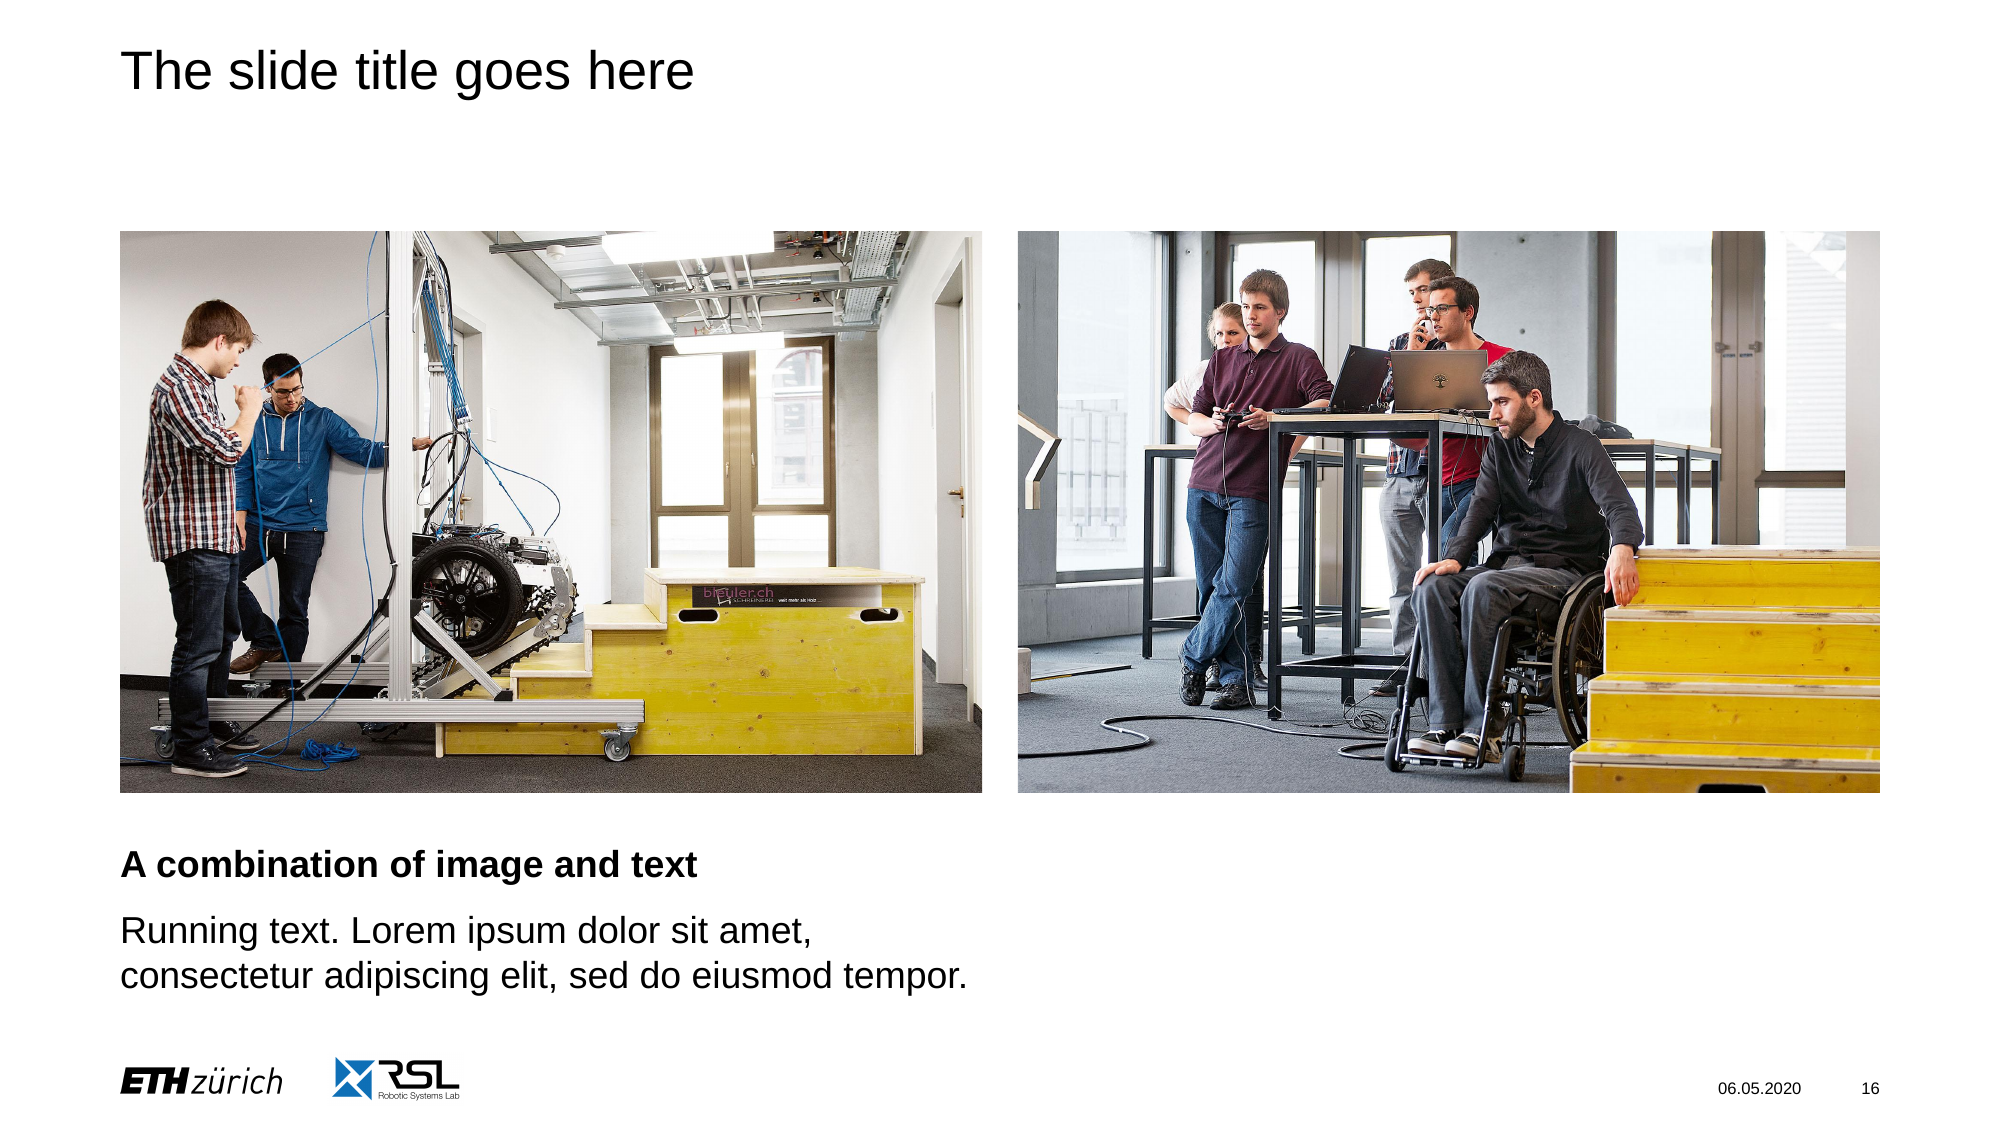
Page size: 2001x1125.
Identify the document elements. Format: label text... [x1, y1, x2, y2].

title The slide title goes here [120, 42, 1880, 191]
picture [327, 1052, 464, 1106]
picture [120, 1067, 282, 1094]
picture [1017, 231, 1880, 793]
slide_number 06.05.2020 [1718, 1069, 1819, 1106]
picture [120, 231, 983, 793]
list A combination of image and text Running text. Lorem ipsum dolor sit amet, consectetur adipiscing elit, sed do eiusmod tempor. [120, 840, 983, 1030]
slide_number <number> [1827, 1069, 1880, 1106]
